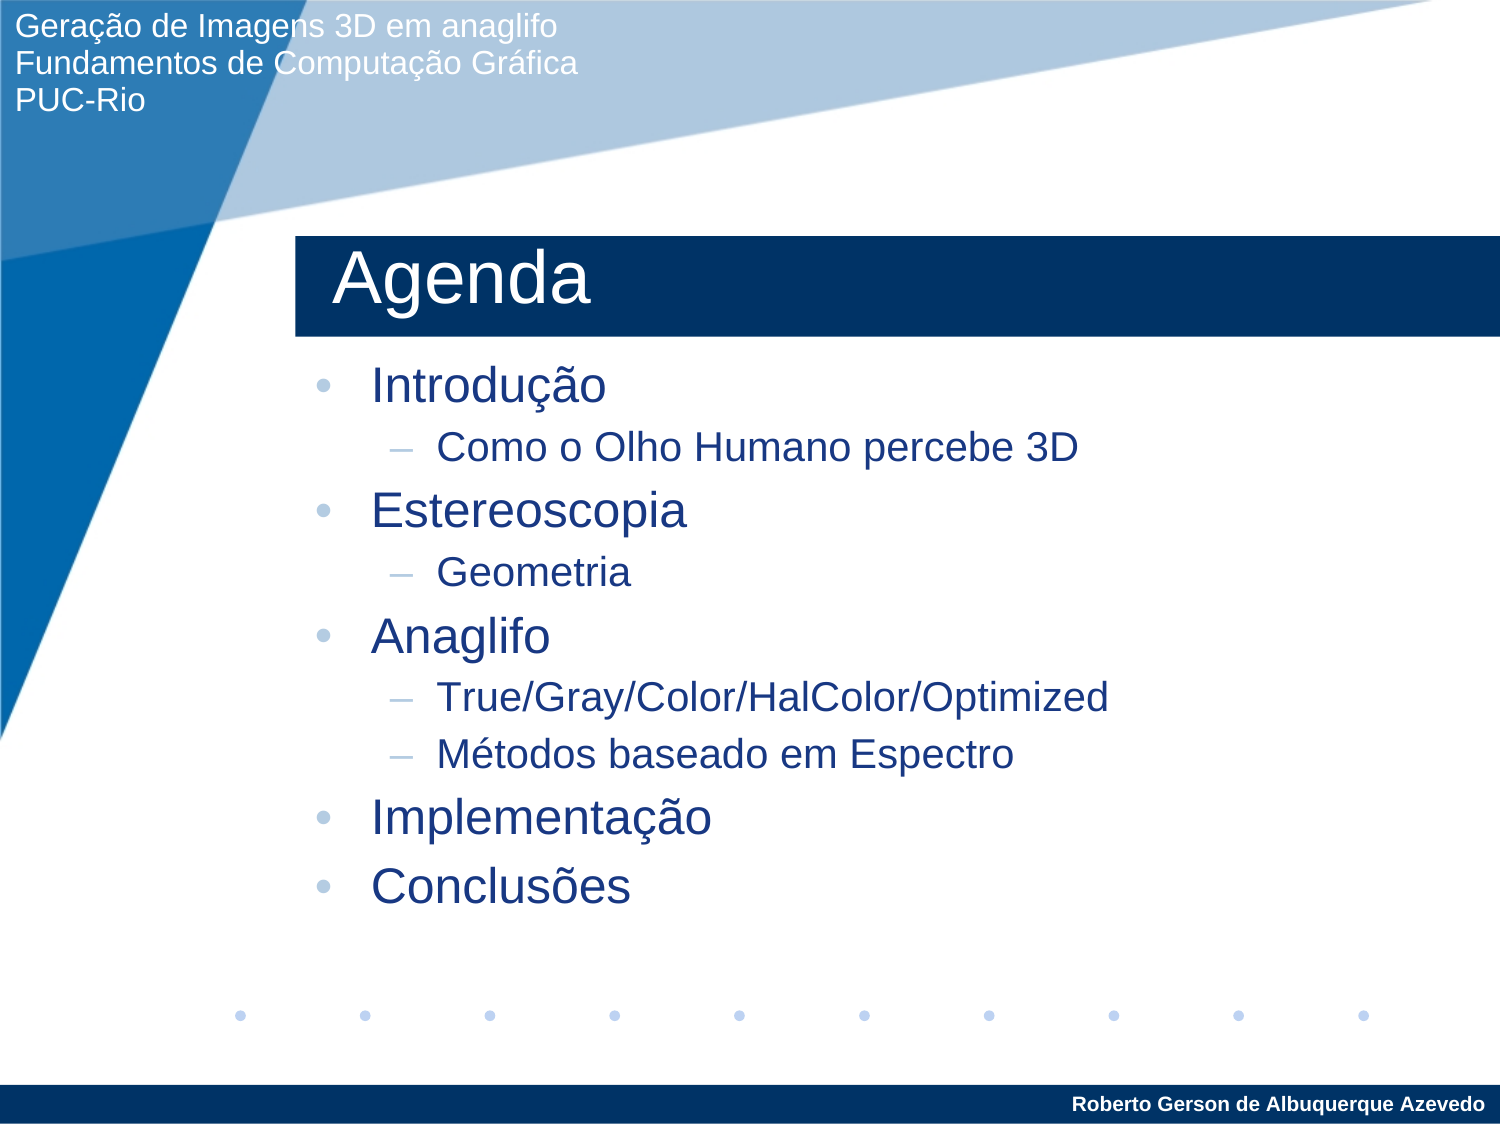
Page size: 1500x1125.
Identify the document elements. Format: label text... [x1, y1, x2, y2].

title Agenda [300, 227, 1500, 328]
picture [0, 0, 1500, 842]
list Introdução Como o Olho Humano percebe 3D Estereoscopia Geometria Anaglifo True/Gray/Color/HalColor/Optimized Métodos baseado em Espectro Implementação Conclusões [299, 350, 1475, 1013]
